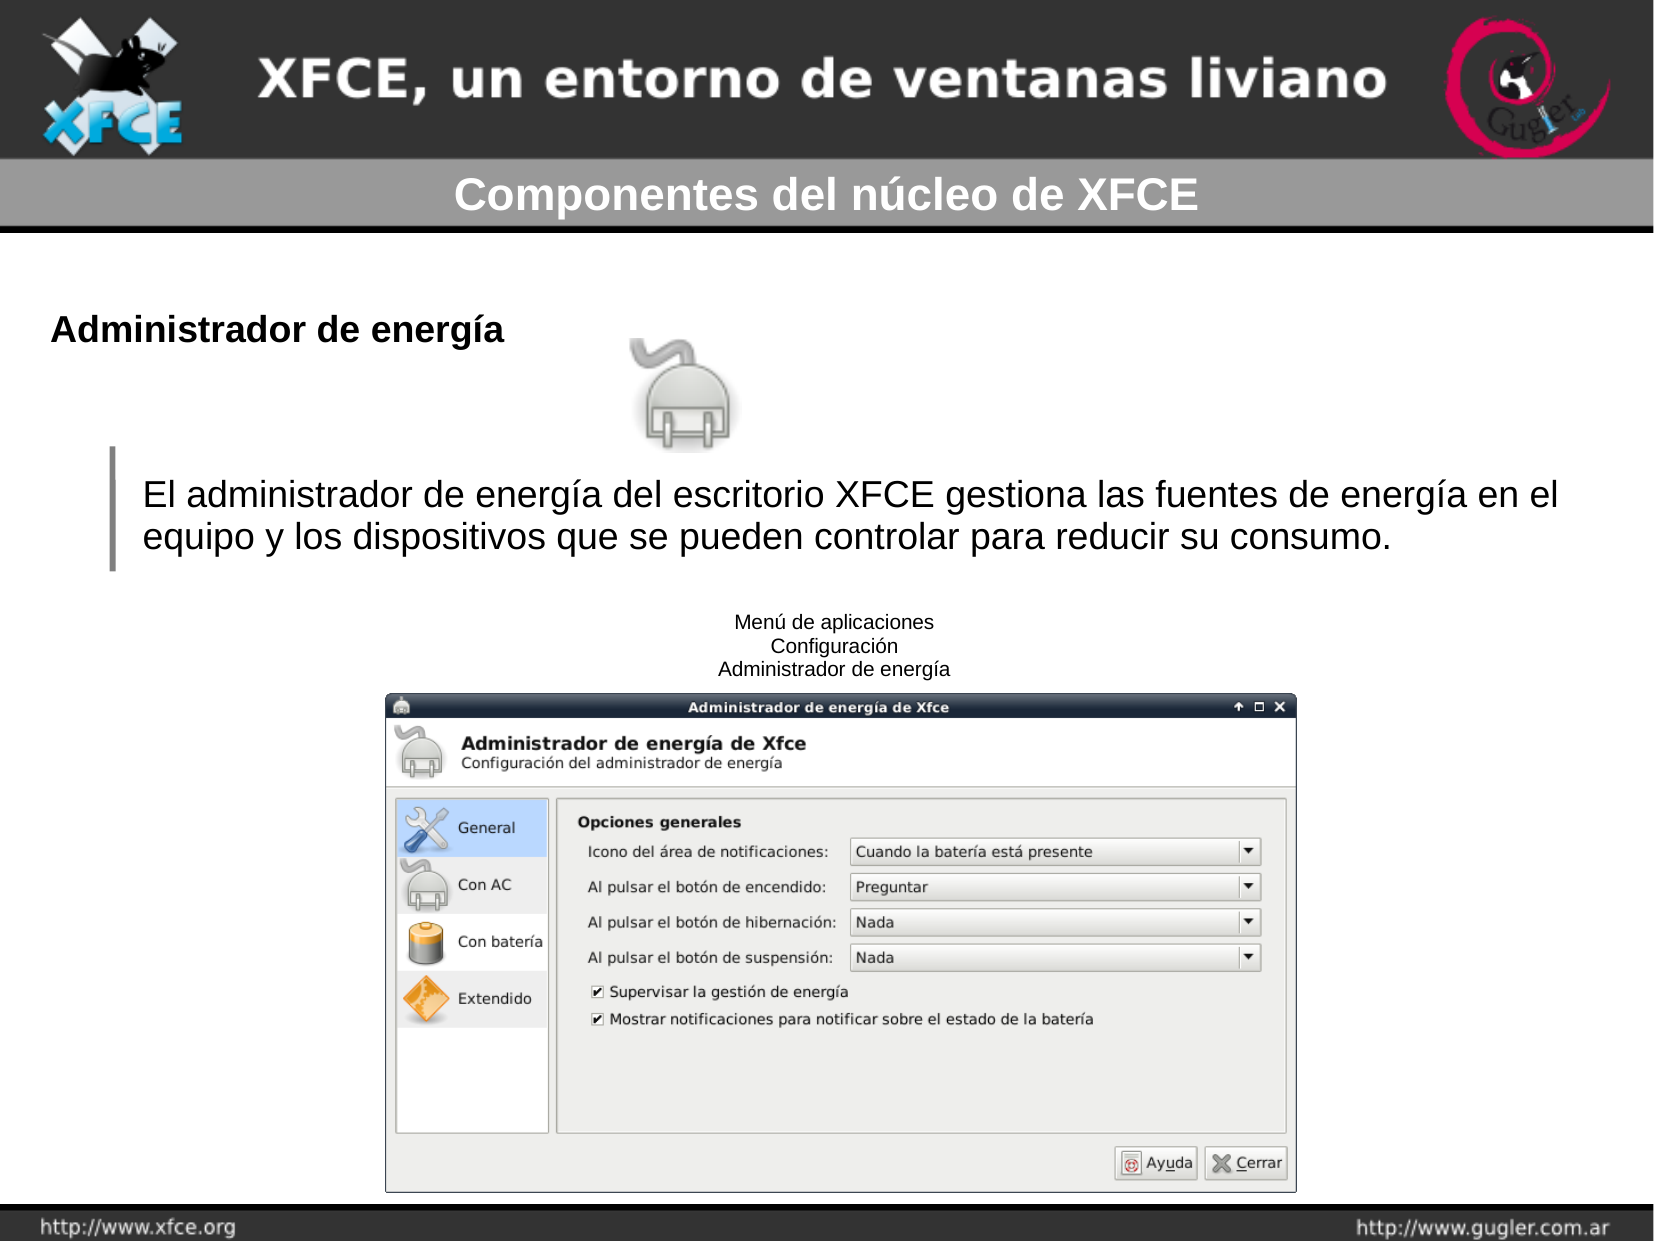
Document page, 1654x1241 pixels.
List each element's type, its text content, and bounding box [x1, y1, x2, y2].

text_box Administrador de energía [35, 301, 1630, 359]
picture [0, 229, 1654, 233]
text_box Menú de aplicaciones Configuración Administrador de energía [601, 603, 1068, 689]
picture [0, 0, 1654, 161]
text_box Componentes del núcleo de XFCE [0, 161, 1654, 229]
text_box El administrador de energía del escritorio XFCE gestiona las fuentes de energía en el equipo y los dispositivos que se pueden controlar para reducir su consumo. [127, 466, 1613, 566]
picture [0, 1204, 1654, 1241]
picture [385, 693, 1297, 1193]
picture [628, 338, 742, 453]
